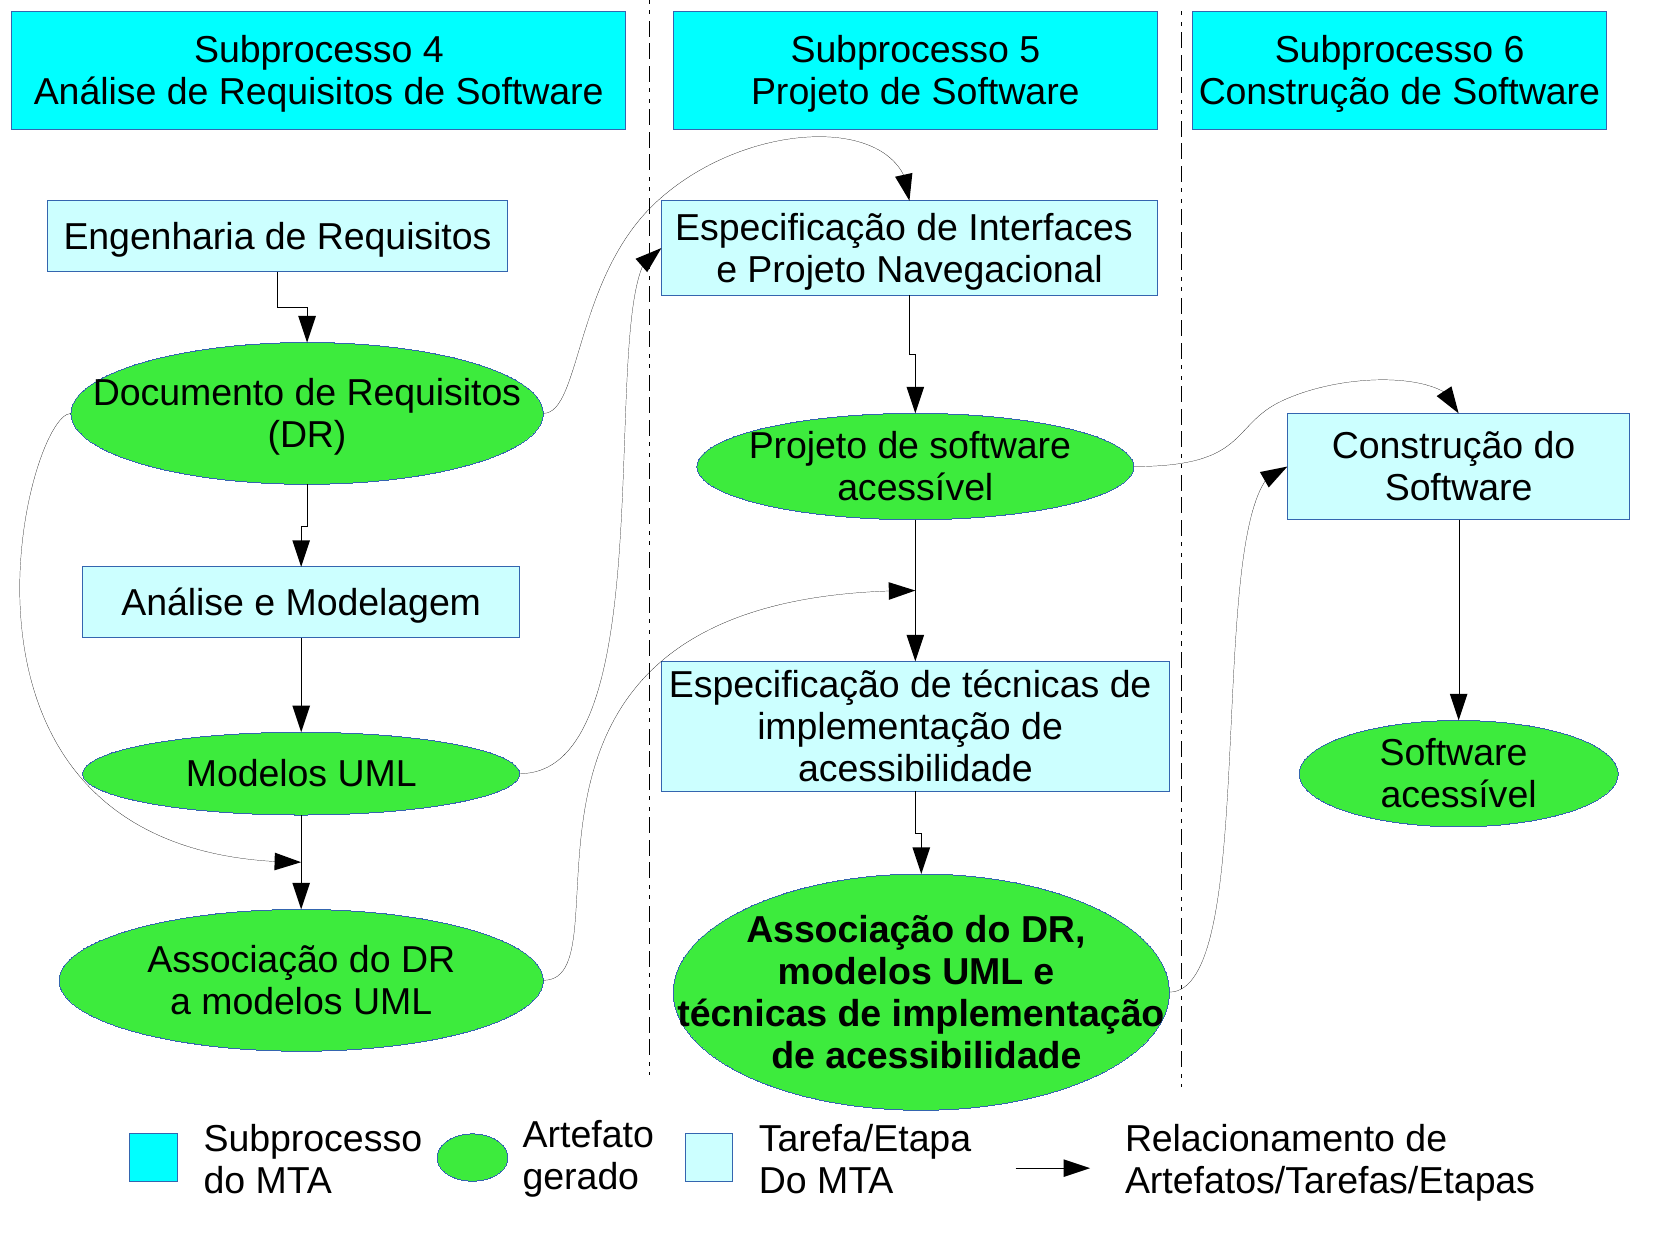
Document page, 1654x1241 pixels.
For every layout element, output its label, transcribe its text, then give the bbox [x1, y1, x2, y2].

text_box Projeto de software acessível [696, 413, 1134, 520]
text_box Engenharia de Requisitos [47, 200, 508, 272]
text_box Subprocesso do MTA [188, 1110, 438, 1210]
text_box Artefato gerado [507, 1105, 686, 1205]
text_box Relacionamento de Artefatos/Tarefas/Etapas [1110, 1110, 1560, 1210]
text_box Análise e Modelagem [82, 566, 520, 638]
text_box [685, 1133, 733, 1182]
text_box [437, 1133, 508, 1182]
text_box Especificação de técnicas de implementação de acessibilidade [661, 661, 1170, 792]
text_box Subprocesso 5 Projeto de Software [673, 11, 1158, 130]
text_box [129, 1133, 178, 1182]
text_box Construção do Software [1287, 413, 1630, 520]
text_box Documento de Requisitos (DR) [70, 342, 544, 485]
text_box Tarefa/Etapa Do MTA [744, 1110, 993, 1210]
text_box Especificação de Interfaces e Projeto Navegacional [661, 200, 1158, 296]
text_box Subprocesso 6 Construção de Software [1192, 11, 1607, 130]
text_box Modelos UML [82, 732, 520, 816]
text_box Associação do DR a modelos UML [59, 909, 544, 1052]
text_box Subprocesso 4 Análise de Requisitos de Software [11, 11, 626, 130]
text_box Associação do DR, modelos UML e técnicas de implementação de acessibilidade [673, 874, 1170, 1110]
text_box Software acessível [1299, 720, 1619, 827]
